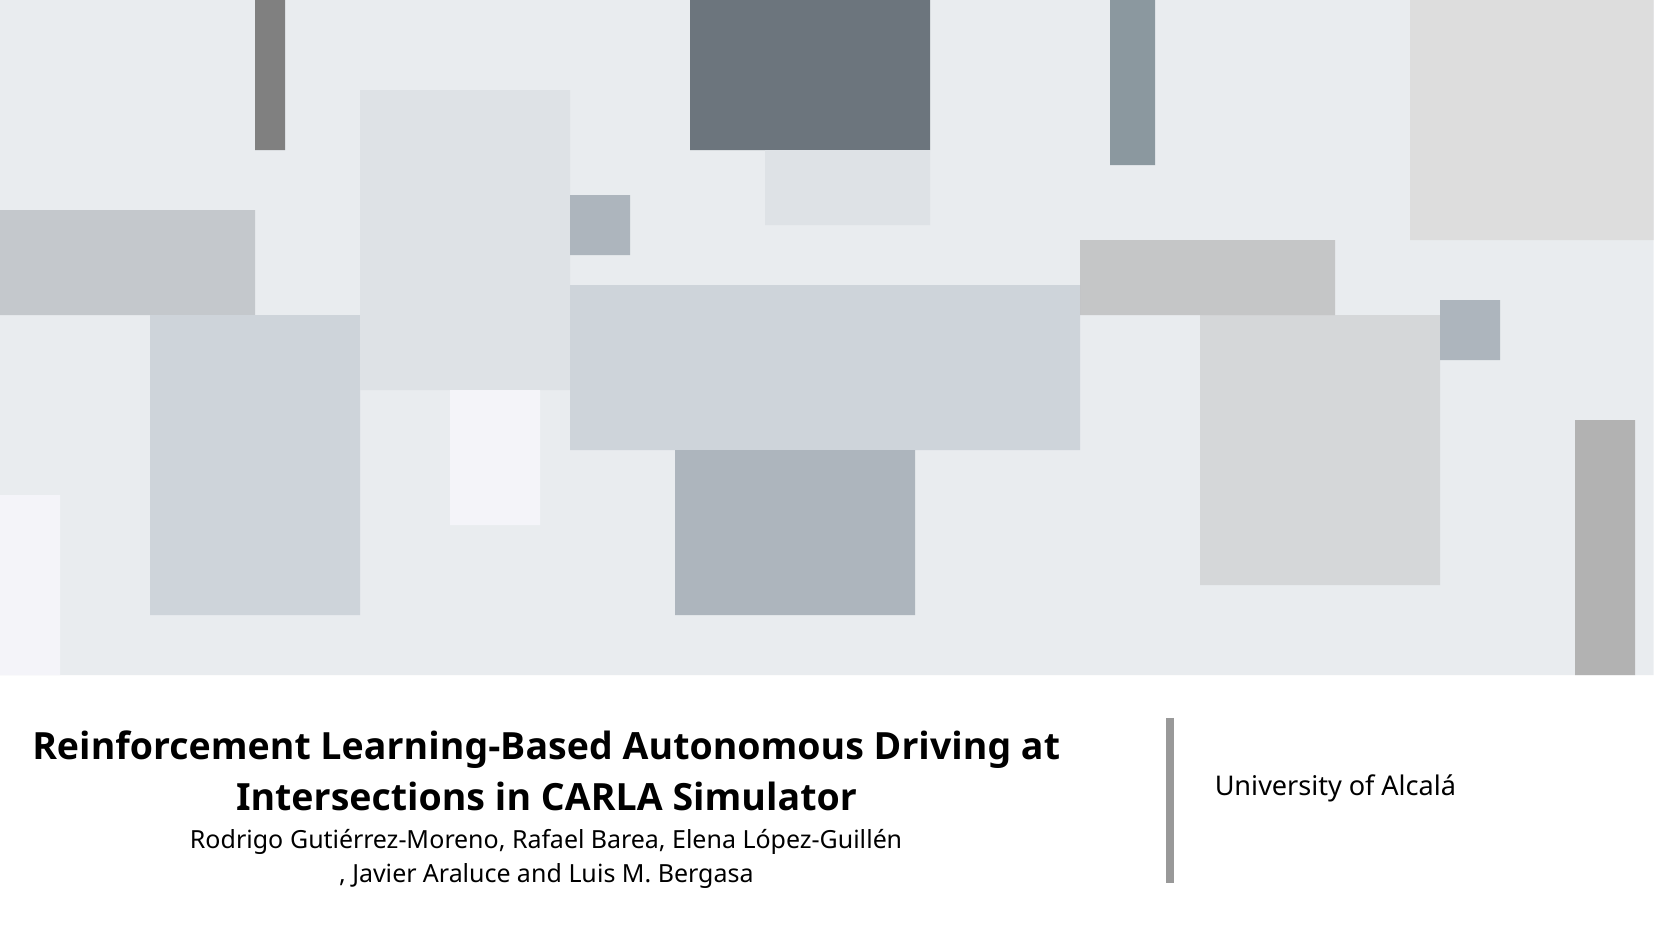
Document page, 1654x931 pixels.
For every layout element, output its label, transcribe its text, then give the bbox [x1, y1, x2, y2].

text_box Reinforcement Learning-Based Autonomous Driving at Intersections in CARLA Simulator Rodrigo Gutiérrez-Moreno, Rafael Barea, Elena López-Guillén , Javier Araluce and Luis M. Bergasa [0, 712, 1094, 931]
text_box University of Alcalá [1200, 759, 1591, 863]
